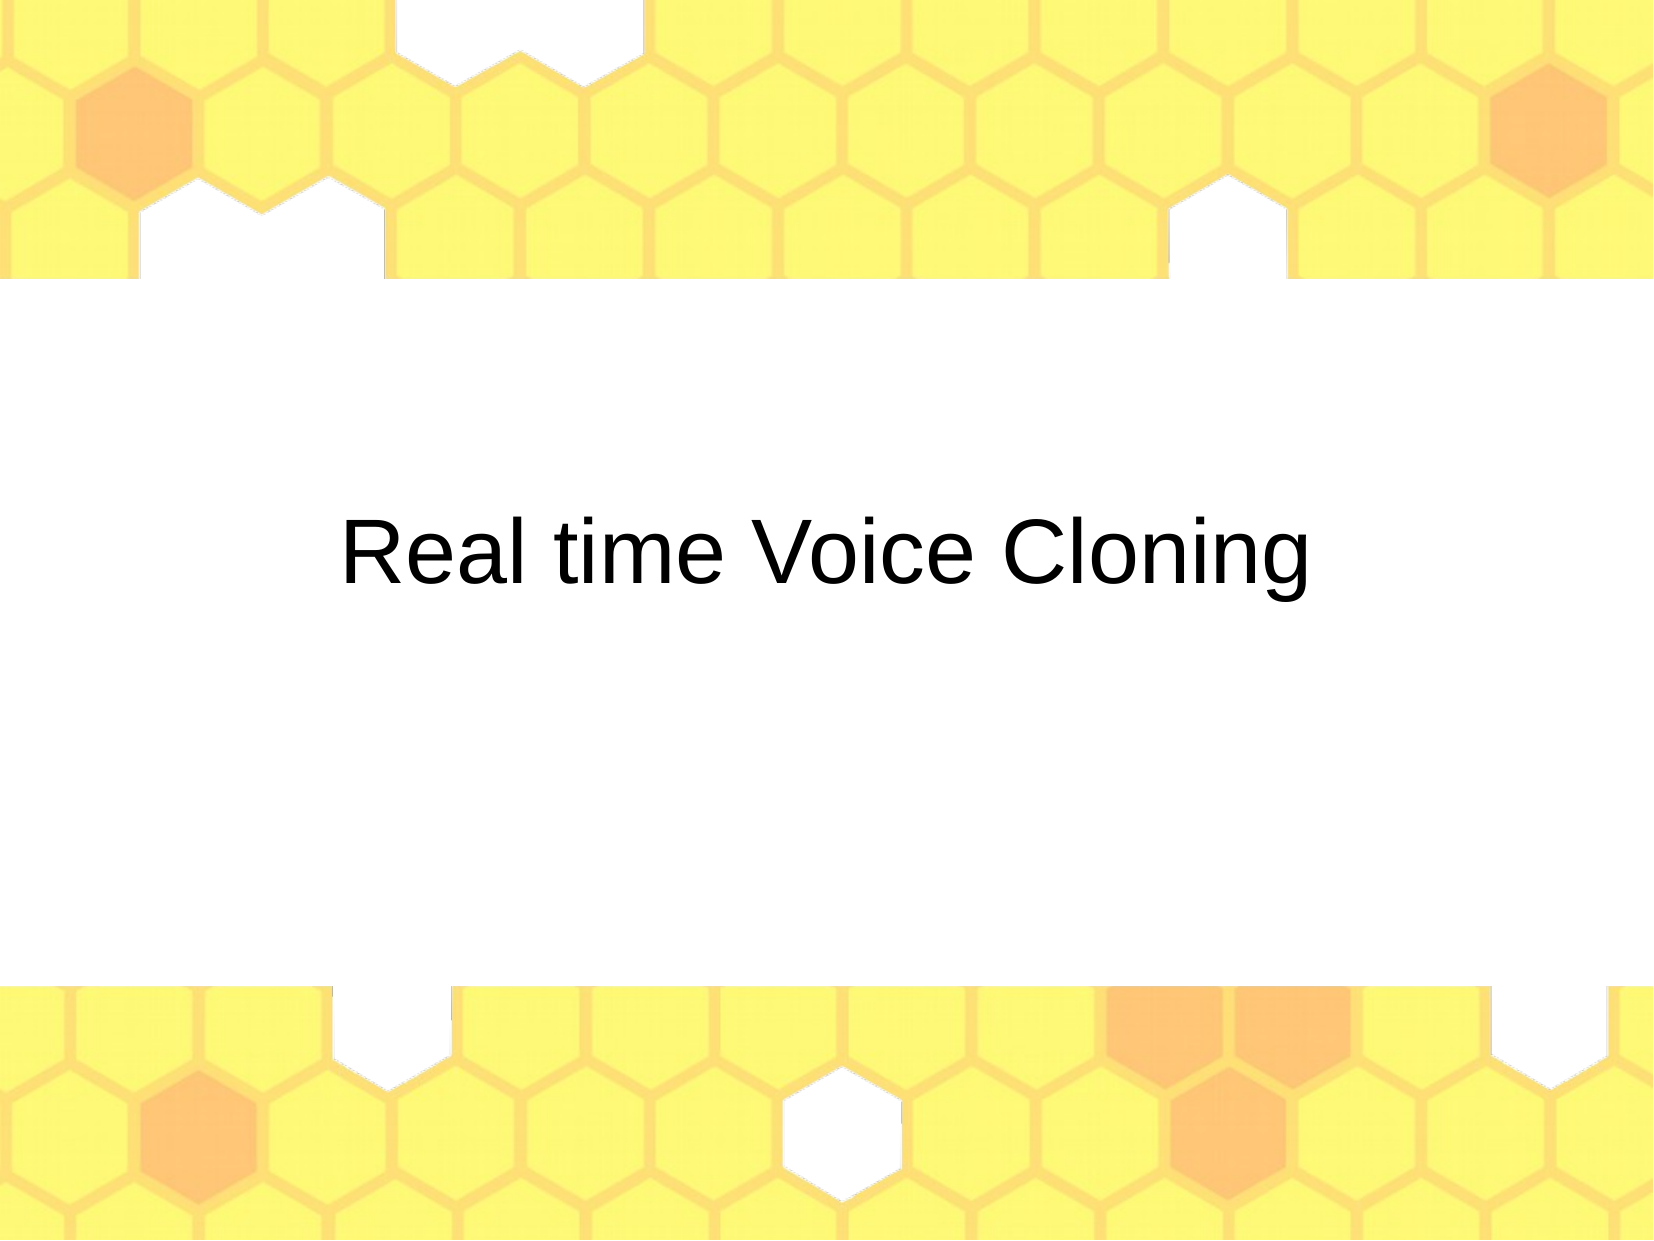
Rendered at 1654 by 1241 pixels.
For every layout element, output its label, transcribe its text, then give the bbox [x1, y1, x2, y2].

picture [0, 0, 1654, 279]
picture [0, 986, 1654, 1240]
title Real time Voice Cloning [82, 418, 1571, 686]
